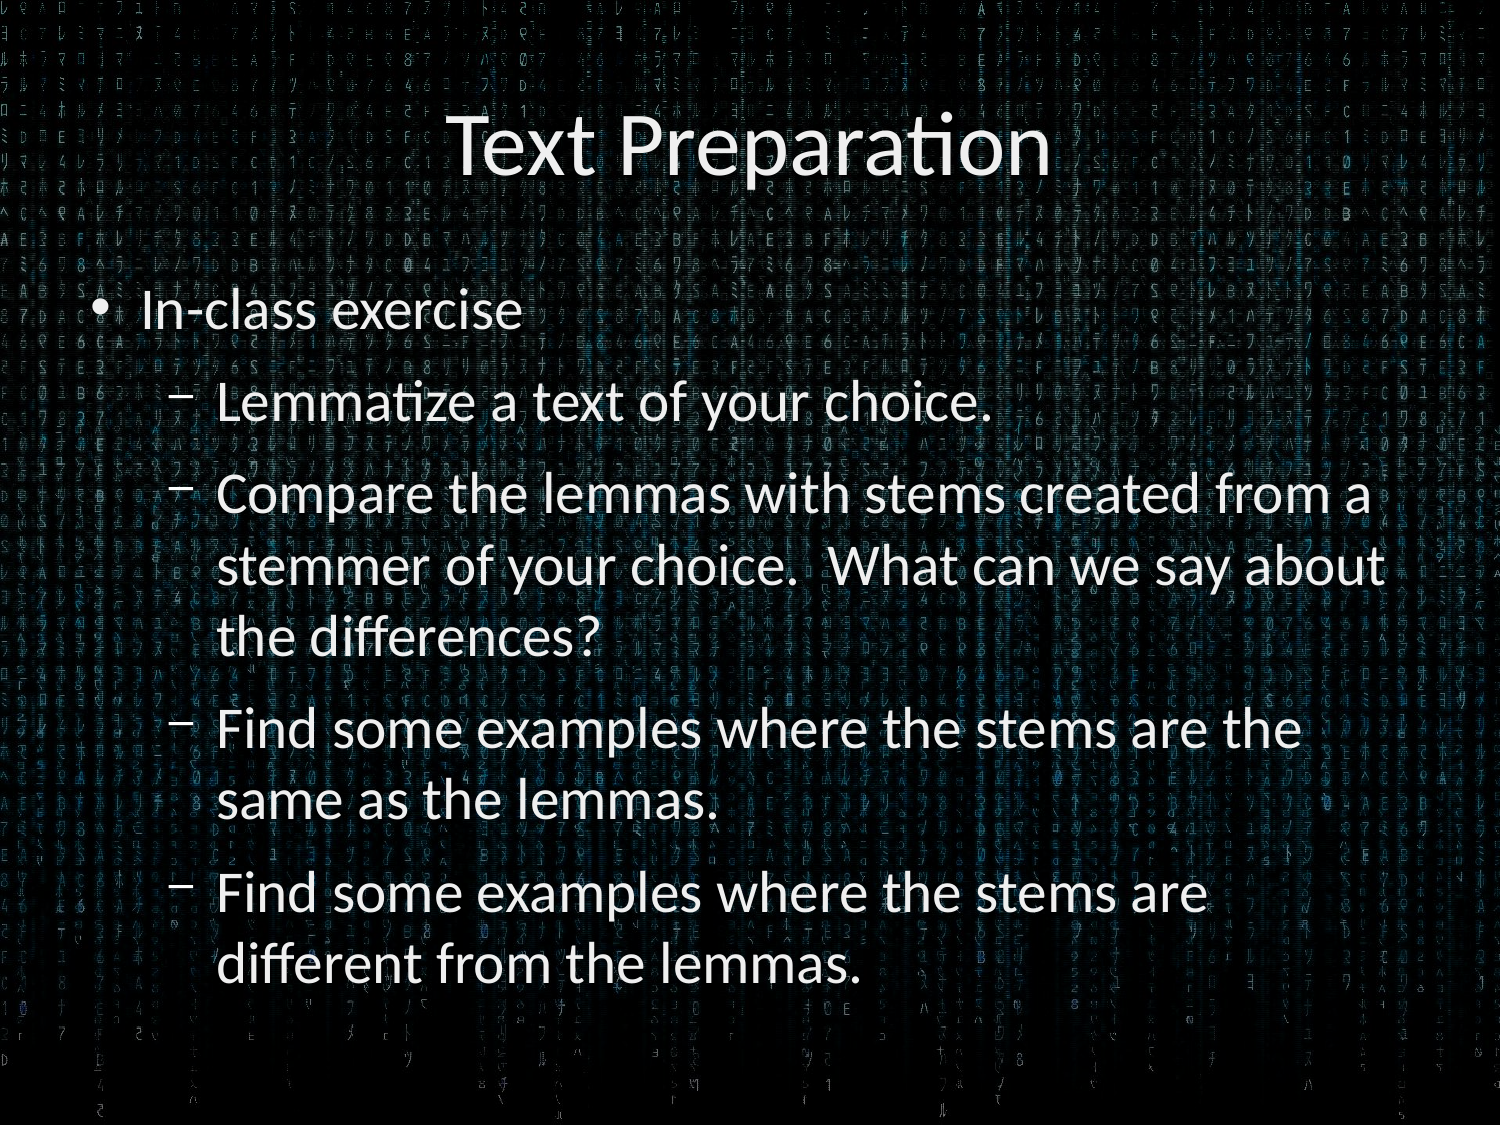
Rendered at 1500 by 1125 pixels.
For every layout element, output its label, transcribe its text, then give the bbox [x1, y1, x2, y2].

text_box [0, 0, 1500, 1125]
list In-class exercise Lemmatize a text of your choice. Compare the lemmas with stems created from a stemmer of your choice. What can we say about the differences? Find some examples where the stems are the same as the lemmas. Find some examples where the stems are different from the lemmas. [75, 262, 1425, 1005]
title Text Preparation [75, 45, 1425, 233]
